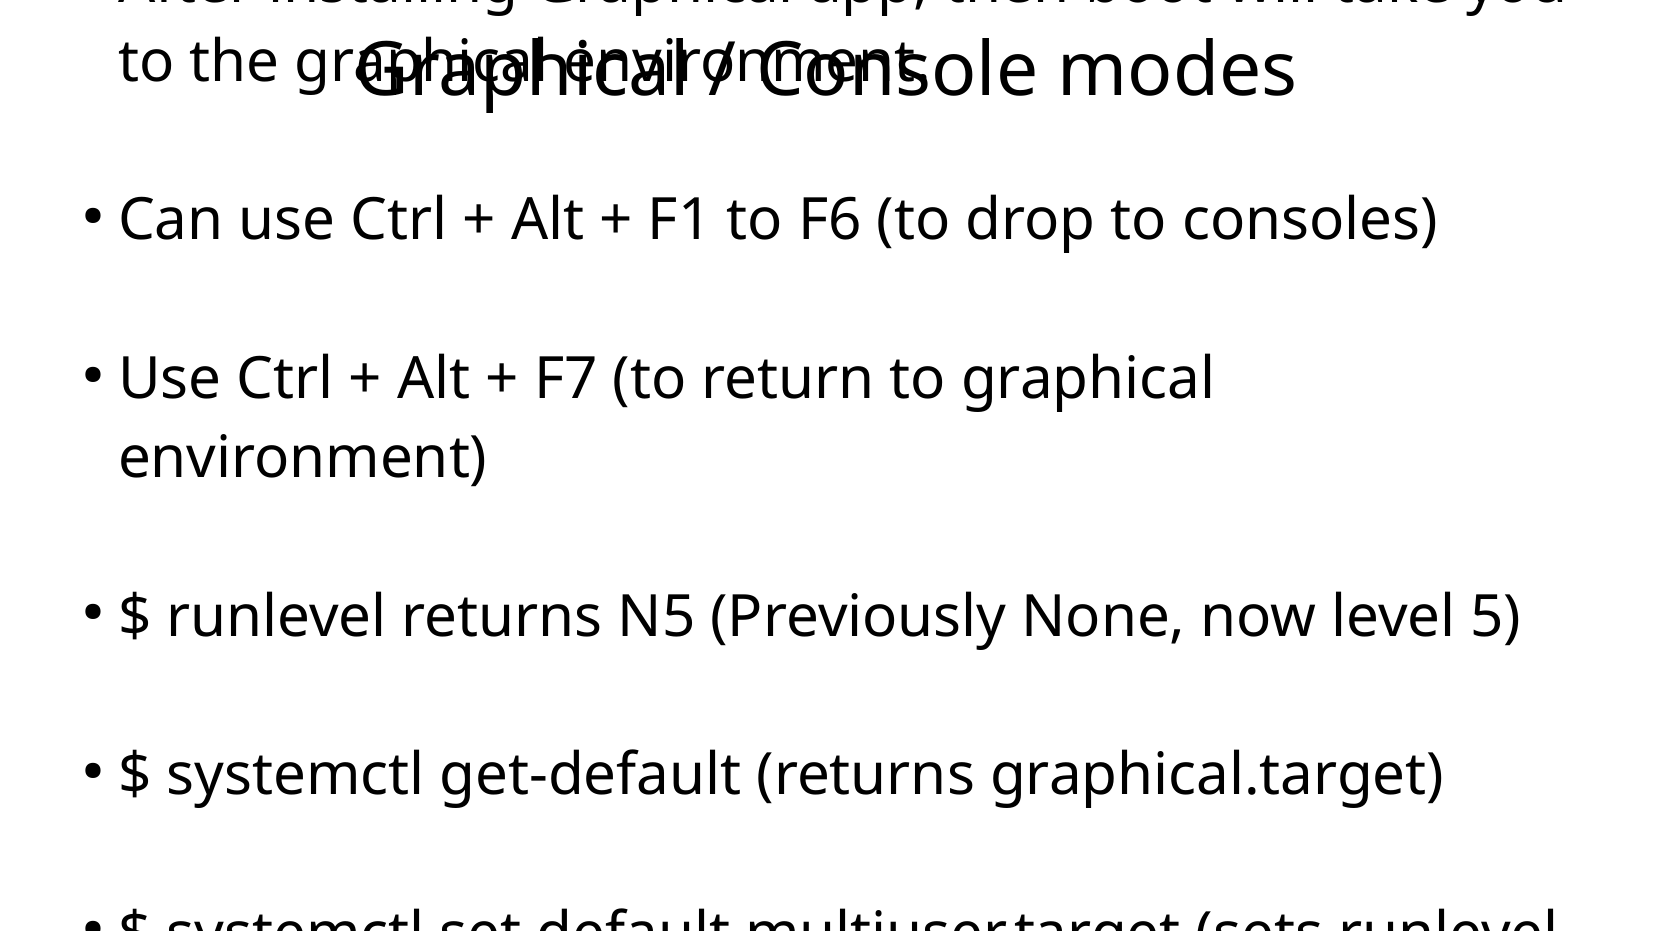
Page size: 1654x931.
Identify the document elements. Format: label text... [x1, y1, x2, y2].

subtitle After installing Graphical app, then boot will take you to the graphical environment. Can use Ctrl + Alt + F1 to F6 (to drop to consoles) Use Ctrl + Alt + F7 (to return to graphical environment) $ runlevel returns N5 (Previously None, now level 5) $ systemctl get-default (returns graphical.target) $ systemctl set default multiuser.target (sets runlevel to 3 and on reboot stops at console login prompt.) [82, 103, 1571, 886]
title Graphical / Console modes [82, 28, 1571, 103]
